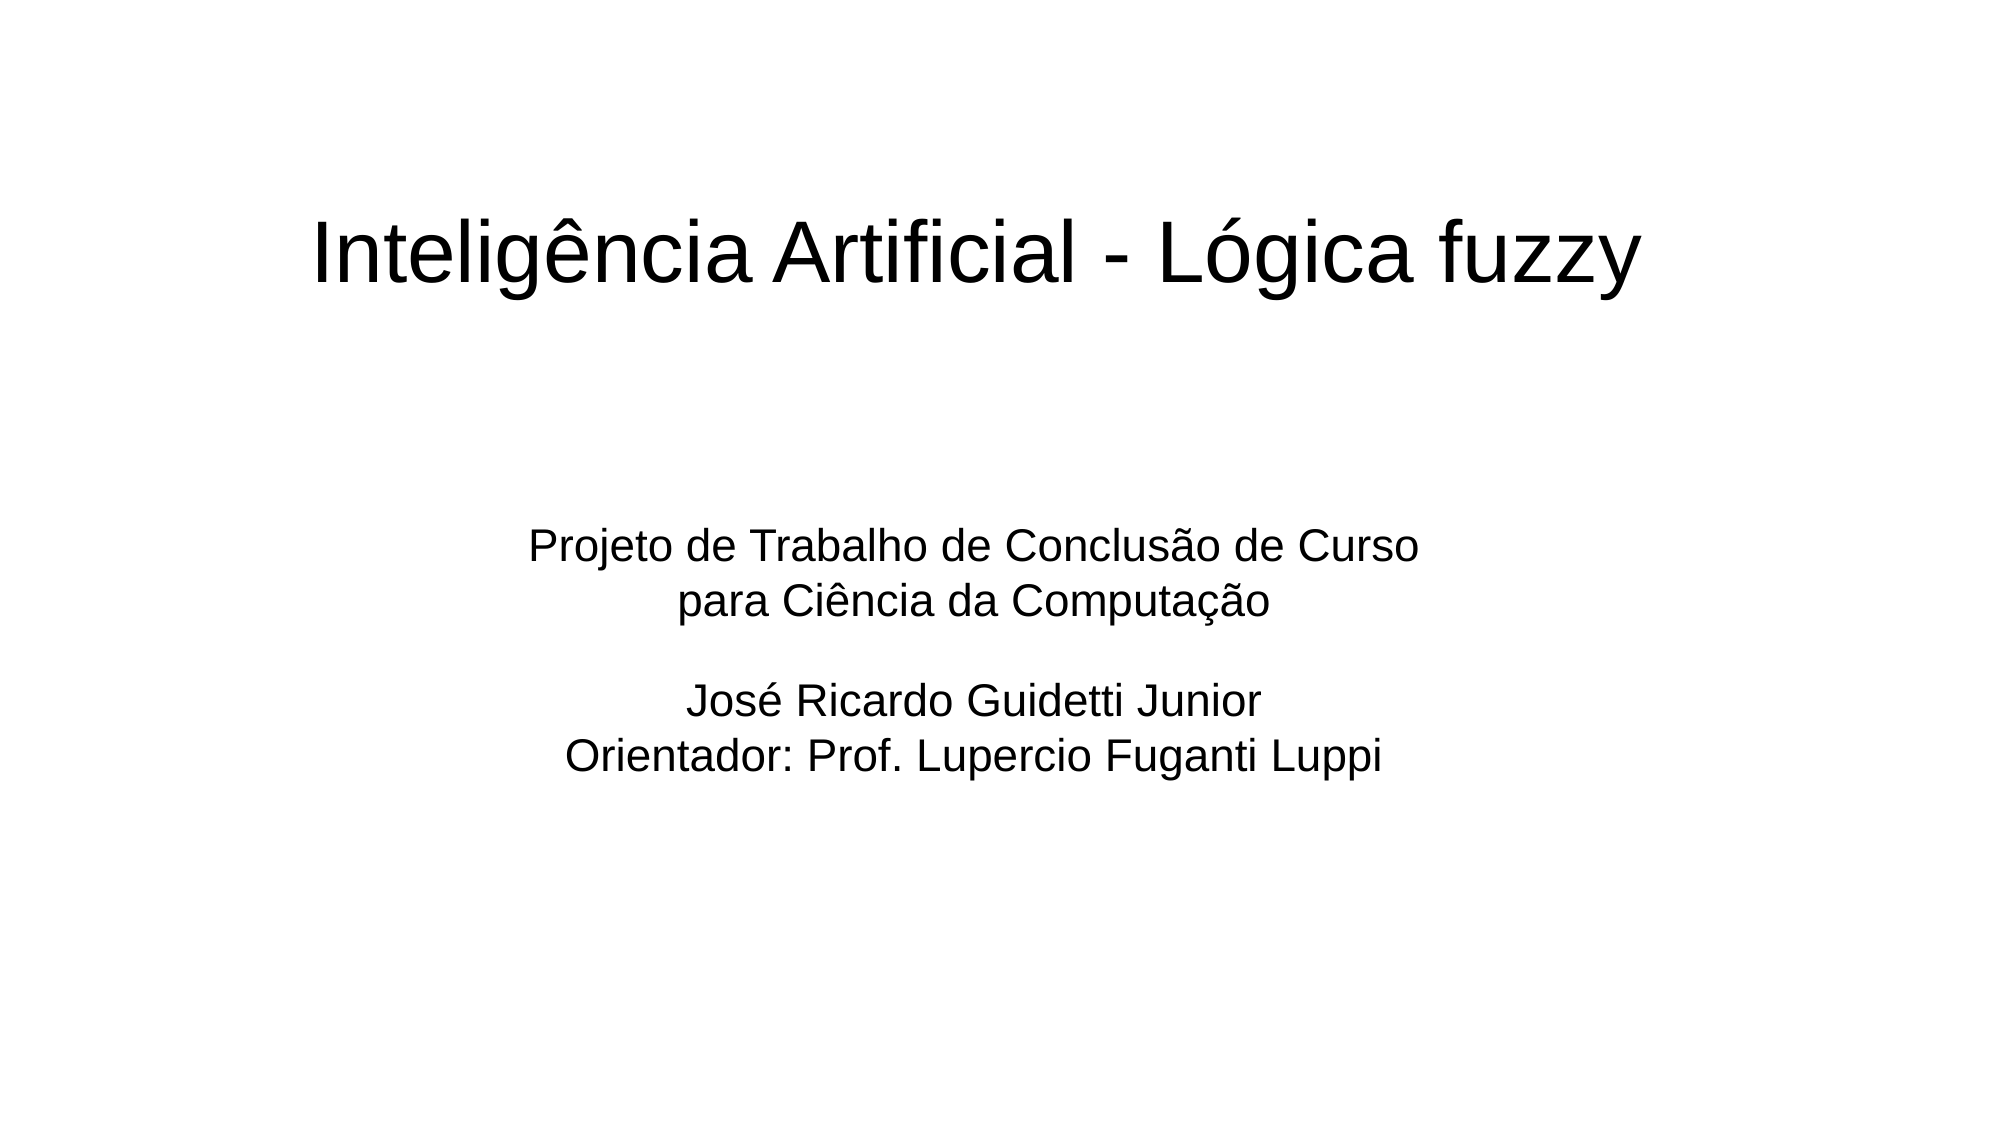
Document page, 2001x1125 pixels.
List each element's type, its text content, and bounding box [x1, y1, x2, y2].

text_box Projeto de Trabalho de Conclusão de Curso para Ciência da Computação José Ricardo Guidetti Junior Orientador: Prof. Lupercio Fuganti Luppi [224, 507, 1724, 780]
text_box Inteligência Artificial - Lógica fuzzy [295, 0, 1795, 307]
